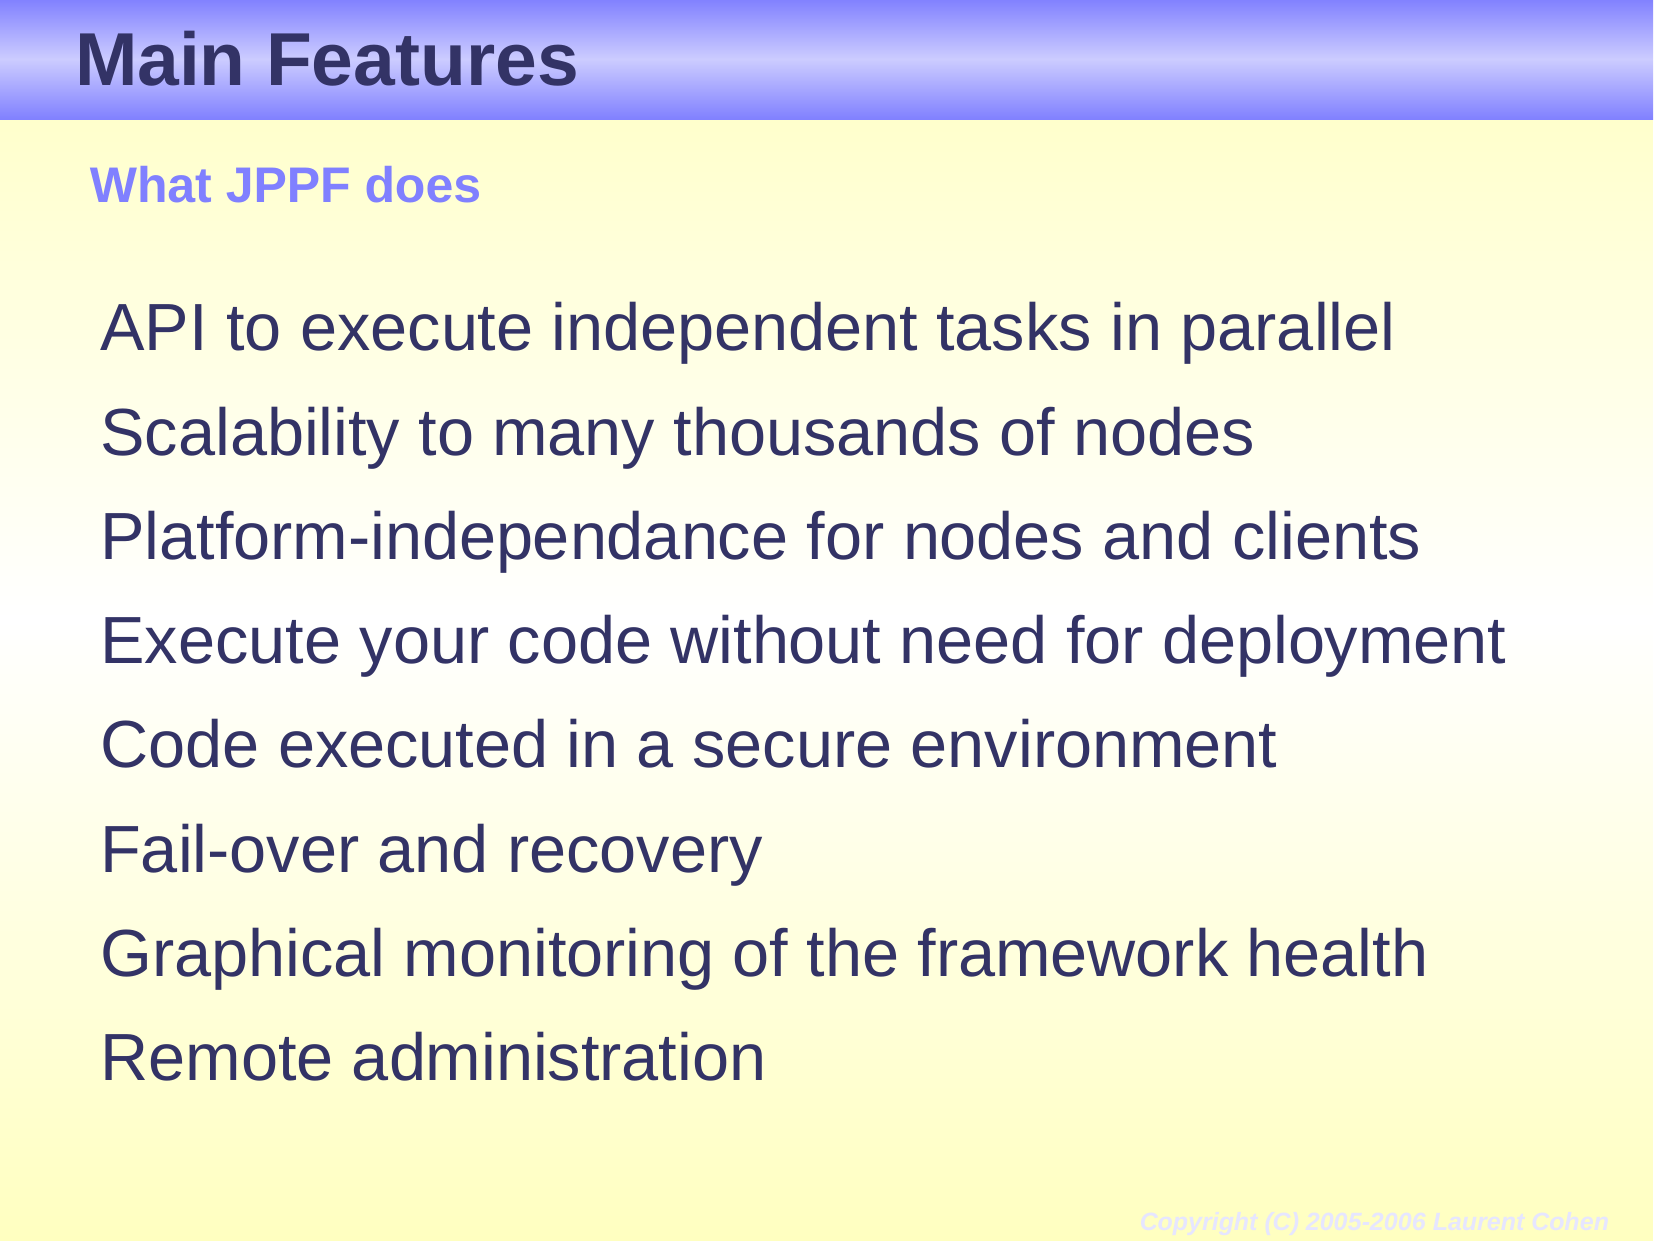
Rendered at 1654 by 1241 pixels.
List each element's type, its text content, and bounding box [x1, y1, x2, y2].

title Main Features [0, 0, 1653, 120]
text_box What JPPF does [75, 150, 938, 226]
list API to execute independent tasks in parallel Scalability to many thousands of nodes Platform-independance for nodes and clients Execute your code without need for deployment Code executed in a secure environment Fail-over and recovery Graphical monitoring of the framework health Remote administration [82, 290, 1571, 1182]
